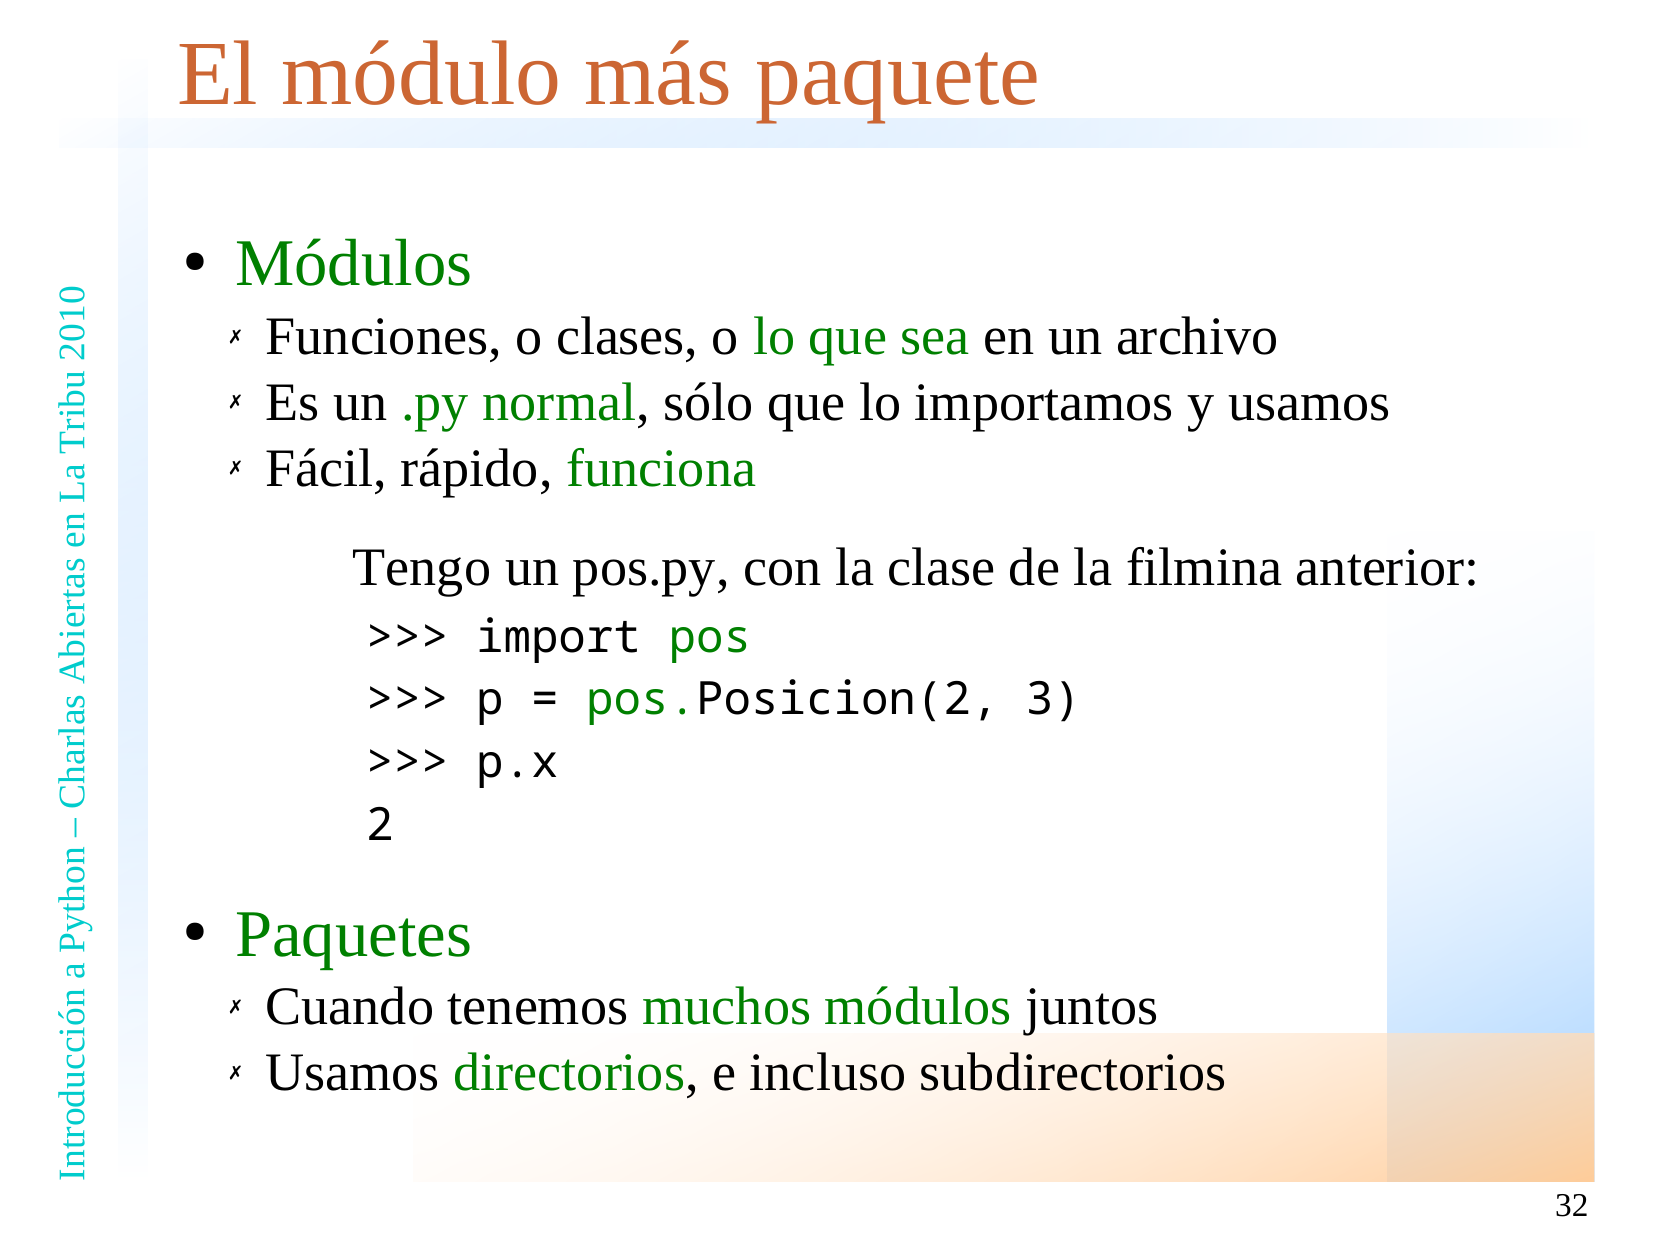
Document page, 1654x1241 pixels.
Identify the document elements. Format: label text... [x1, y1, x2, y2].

text_box Módulos Funciones, o clases, o lo que sea en un archivo Es un .py normal, sólo que lo importamos y usamos Fácil, rápido, funciona Tengo un pos.py, con la clase de la filmina anterior: >>> import pos >>> p = pos.Posicion(2, 3) >>> p.x 2 Paquetes Cuando tenemos muchos módulos juntos Usamos directorios, e incluso subdirectorios [147, 147, 1595, 1182]
title El módulo más paquete [177, 0, 1595, 147]
